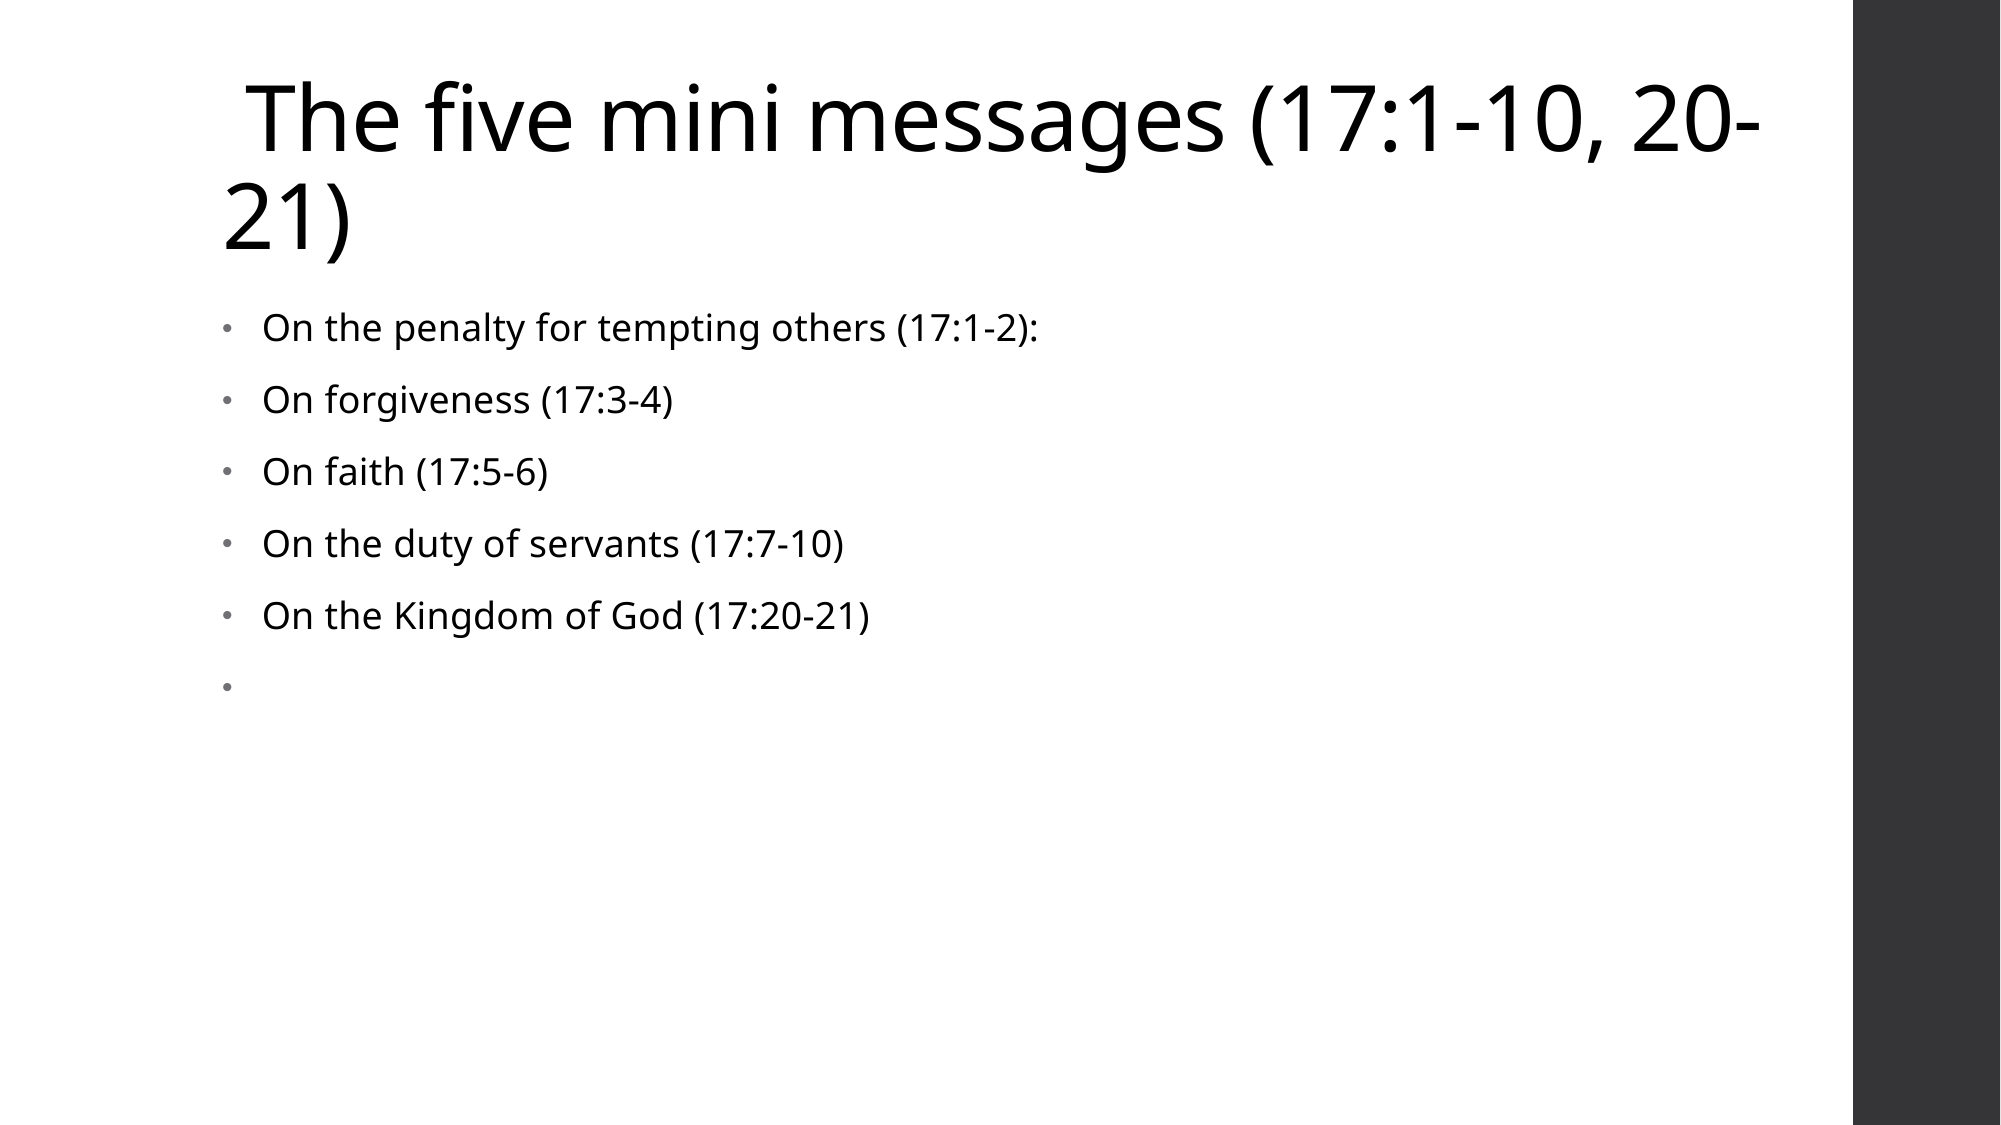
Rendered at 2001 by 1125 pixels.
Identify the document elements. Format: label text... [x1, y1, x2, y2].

title The five mini messages (17:1-10, 20-21) [206, 60, 1797, 278]
list On the penalty for tempting others (17:1-2): On forgiveness (17:3-4) On faith (17:5-6) On the duty of servants (17:7-10) On the Kingdom of God (17:20-21) [206, 299, 1617, 1014]
